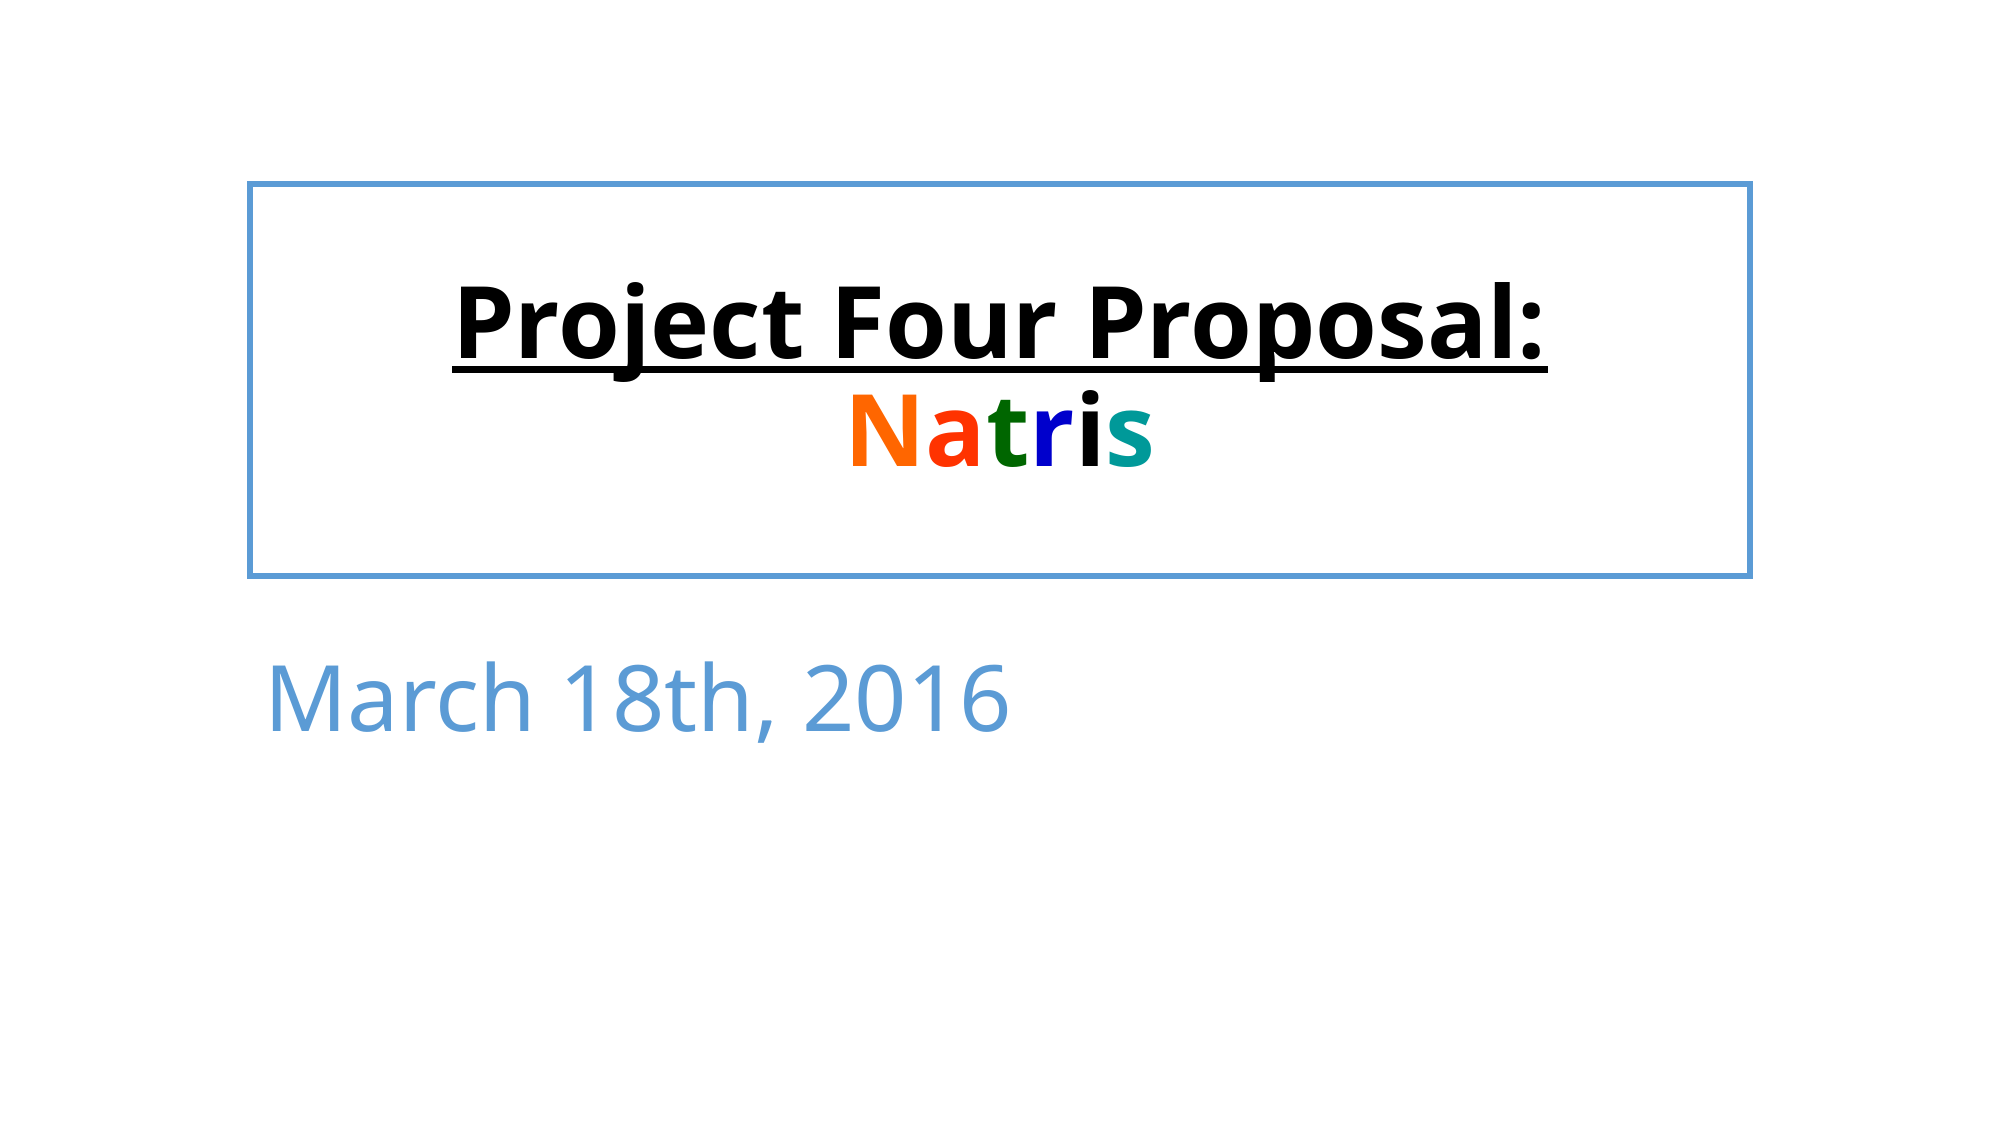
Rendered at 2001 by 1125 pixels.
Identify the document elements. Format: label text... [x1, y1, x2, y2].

title Project Four Proposal: Natris [249, 184, 1750, 576]
subtitle March 18th, 2016 [249, 621, 1750, 756]
